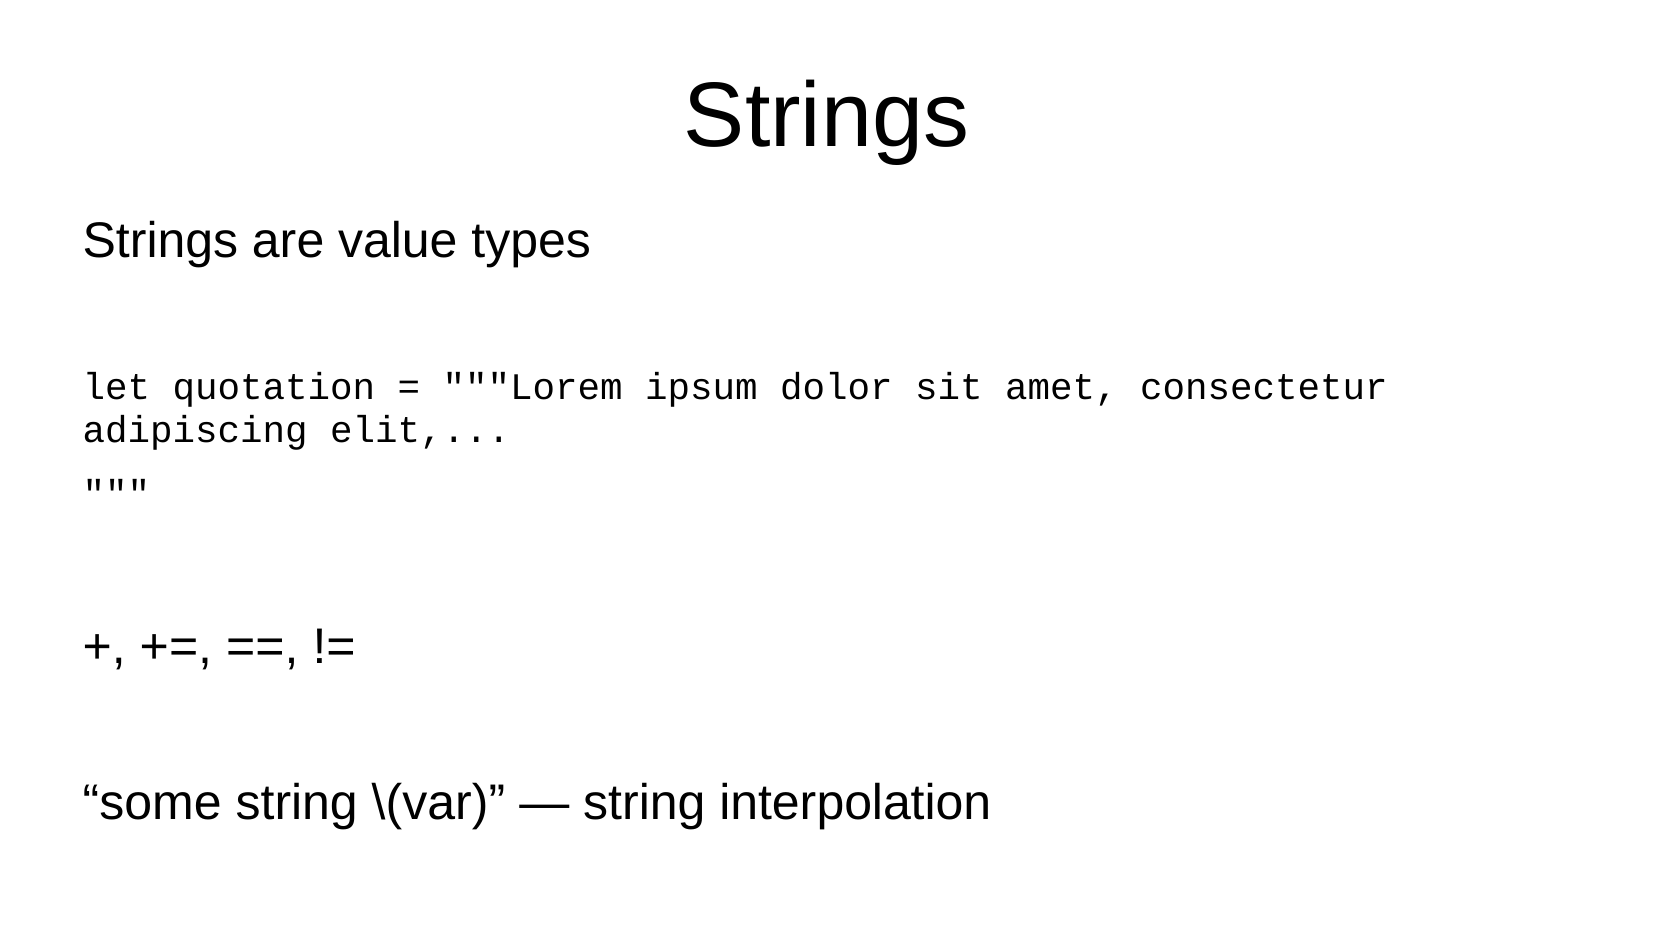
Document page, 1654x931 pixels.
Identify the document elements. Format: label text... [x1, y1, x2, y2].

title Strings [82, 37, 1571, 193]
list Strings are value types let quotation = """Lorem ipsum dolor sit amet, consectetur adipiscing elit,... """ +, +=, ==, != “some string \(var)” — string interpolation [82, 212, 1571, 839]
